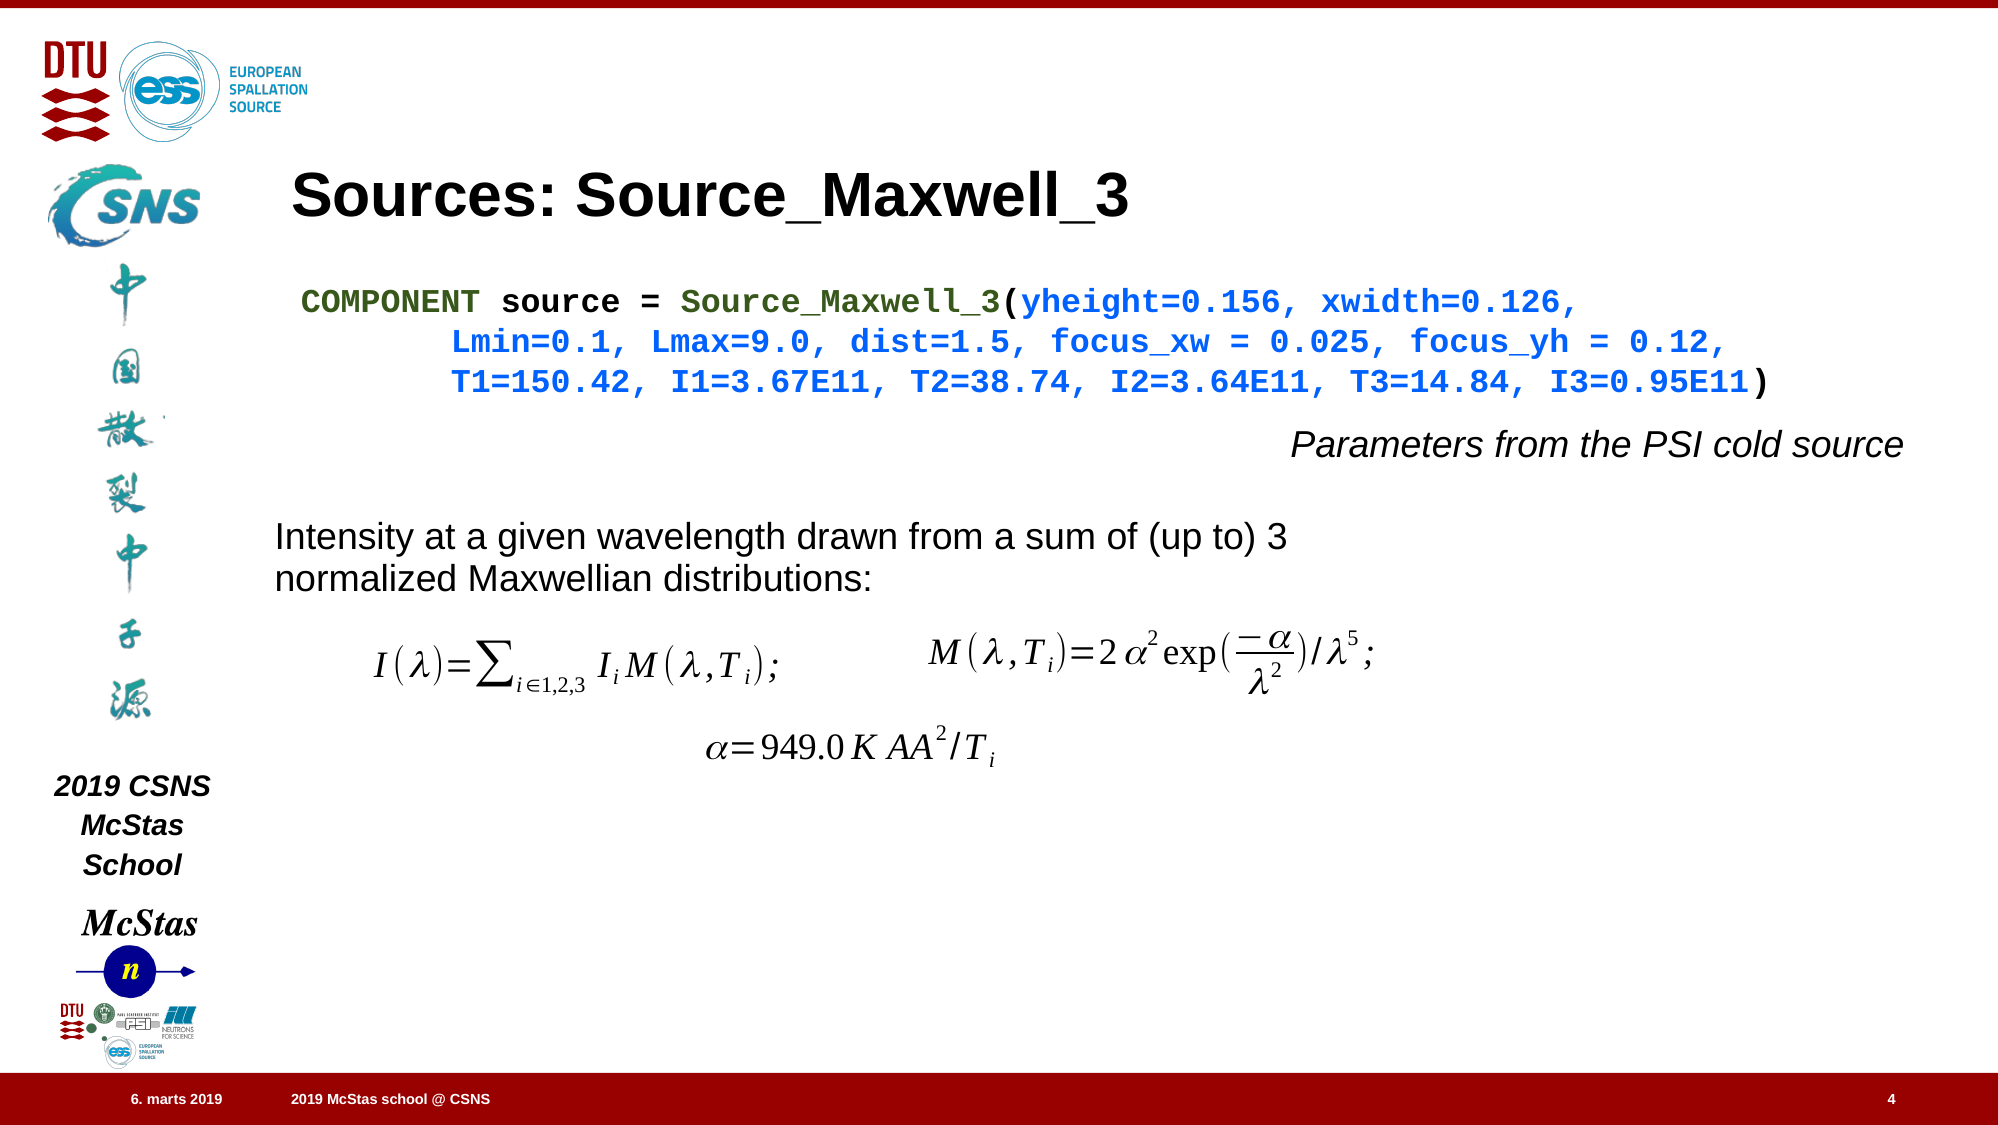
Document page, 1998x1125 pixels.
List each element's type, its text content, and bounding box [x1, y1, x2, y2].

picture [86, 1003, 197, 1069]
chart [366, 638, 786, 697]
picture [116, 1013, 160, 1030]
text_box COMPONENT source = Source_Maxwell_3(yheight=0.156, xwidth=0.126, Lmin=0.1, Lmax=9.0, dist=1.5, focus_xw = 0.025, focus_yh = 0.12, T1=150.42, I1=3.67E11, T2=38.74, I2=3.64E11, T3=14.84, I3=0.95E11) [293, 271, 1973, 407]
title Sources: Source_Maxwell_3 [291, 69, 1819, 230]
chart [920, 625, 1382, 697]
slide_number <number> [1887, 1088, 1909, 1110]
chart [696, 720, 1002, 773]
picture [59, 908, 213, 999]
text_box Intensity at a given wavelength drawn from a sum of (up to) 3 normalized Maxwellian distributions: [259, 507, 1347, 607]
picture [119, 41, 307, 142]
picture [48, 162, 209, 744]
text_box Parameters from the PSI cold source [1275, 415, 1920, 473]
